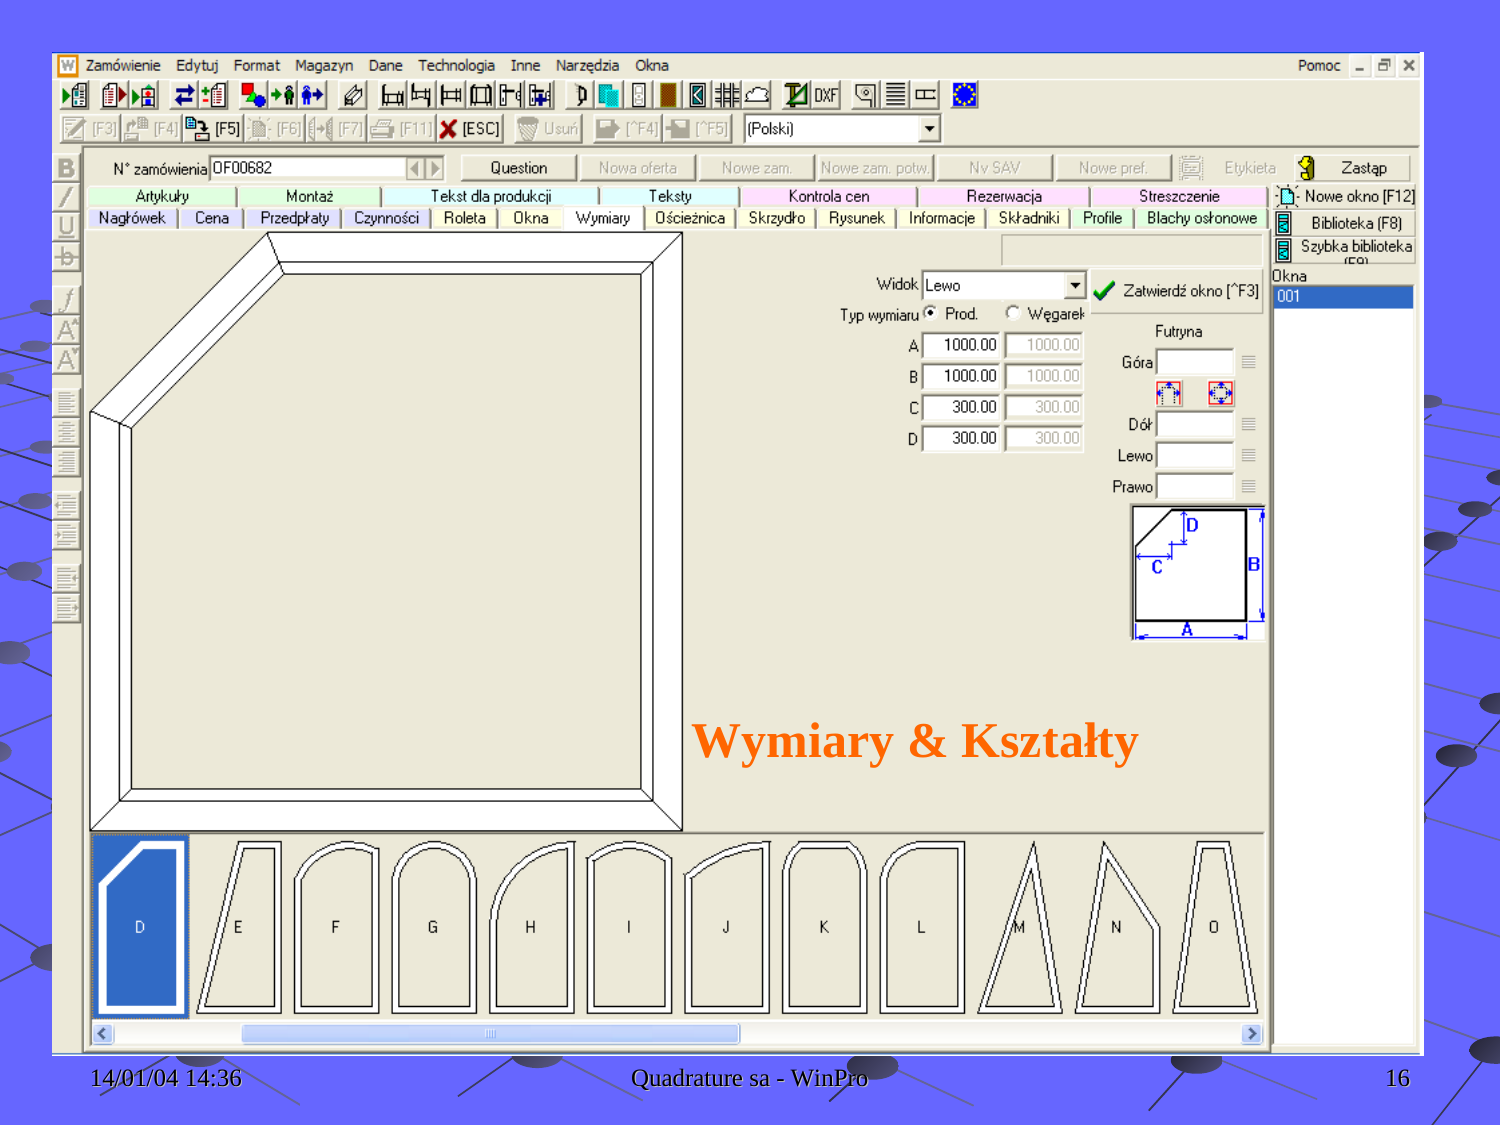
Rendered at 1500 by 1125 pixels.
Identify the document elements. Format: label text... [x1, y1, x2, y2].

text_box Wymiary & Kształty [691, 715, 1141, 768]
picture [52, 52, 1424, 1056]
